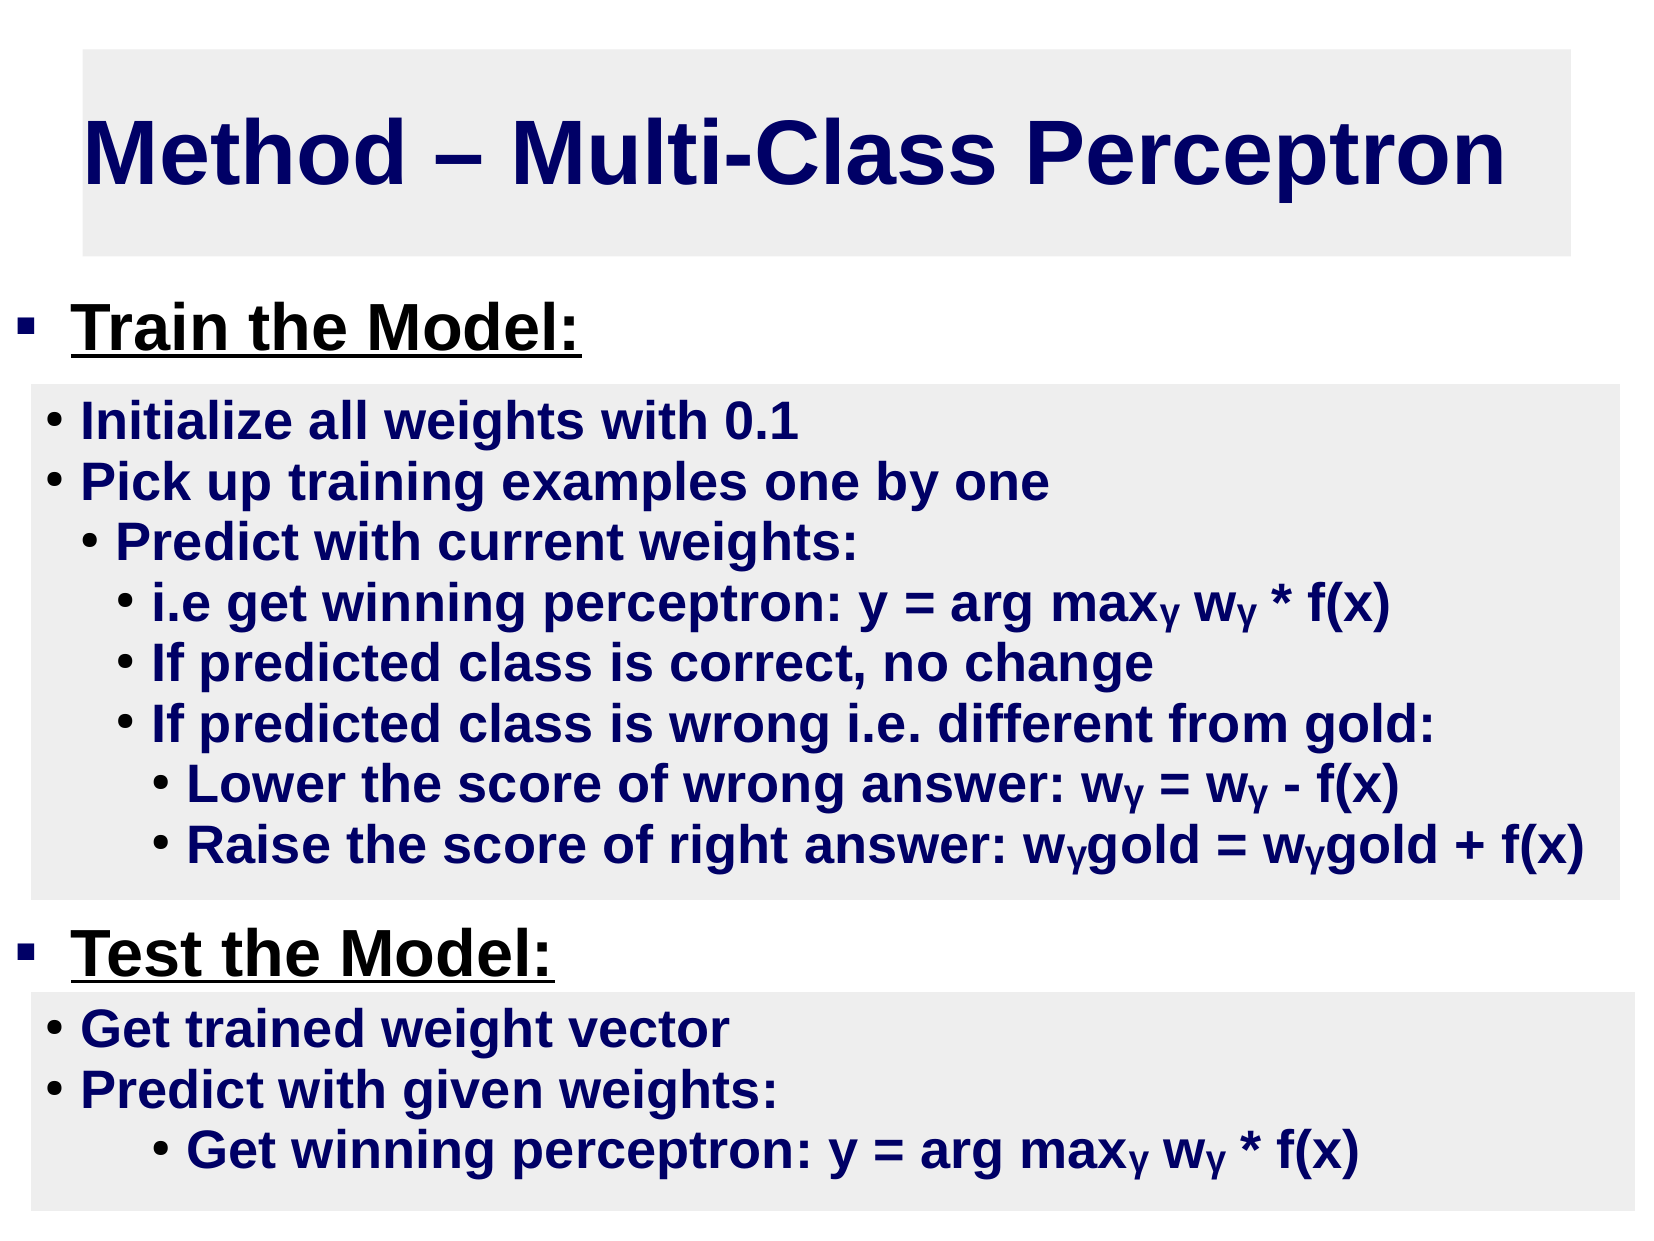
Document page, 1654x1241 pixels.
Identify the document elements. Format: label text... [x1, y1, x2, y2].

table_header Get trained weight vector Predict with given weights: Get winning perceptron: y = arg maxᵧ wᵧ * f(x) [31, 992, 1635, 1211]
title Method – Multi-Class Perceptron [82, 49, 1571, 257]
table_header Initialize all weights with 0.1 Pick up training examples one by one Predict with current weights: i.e get winning perceptron: y = arg maxᵧ wᵧ * f(x) If predicted class is correct, no change If predicted class is wrong i.e. different from gold: Lower the score of wrong answer: wᵧ = wᵧ - f(x) Raise the score of right answer: wᵧgold = wᵧgold + f(x) [31, 384, 1620, 900]
list Train the Model: Test the Model: [0, 290, 1571, 1109]
